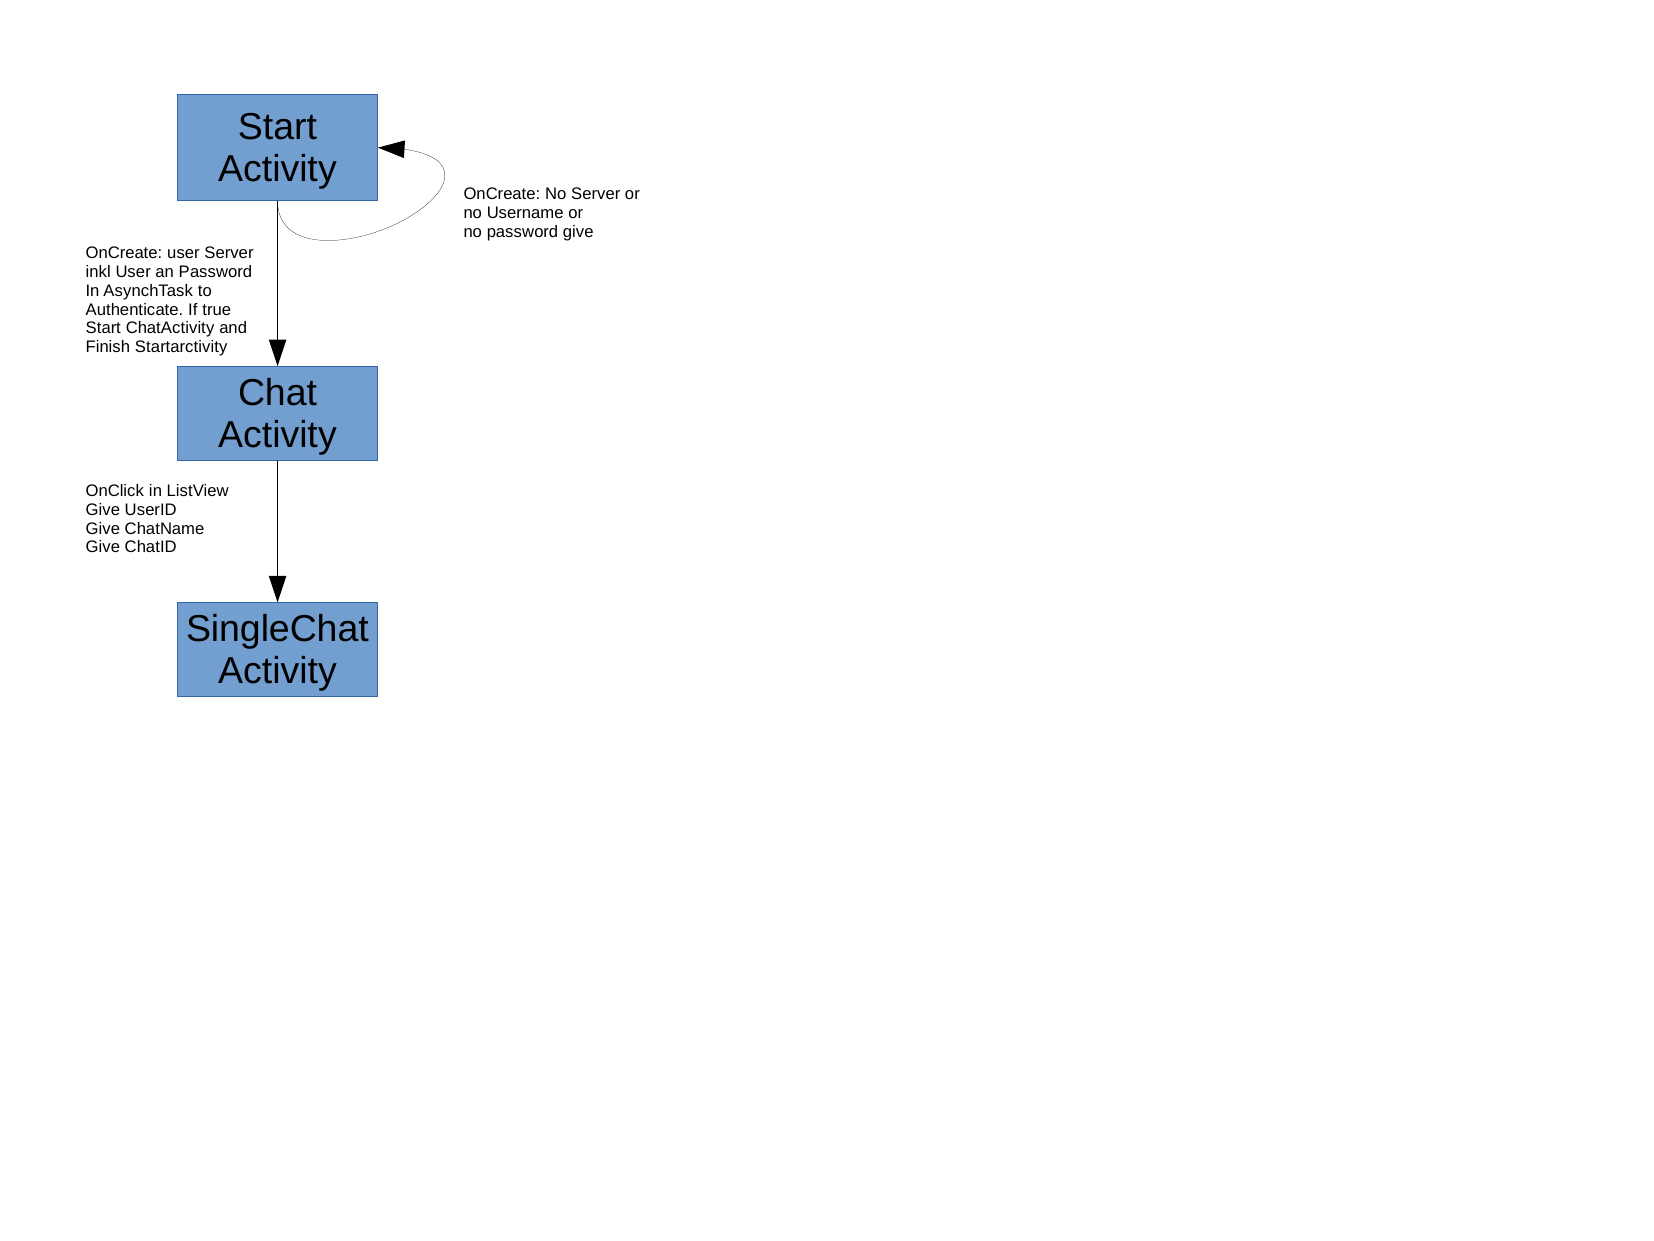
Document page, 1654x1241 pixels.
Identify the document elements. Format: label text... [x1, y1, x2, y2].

text_box SingleChat Activity [177, 602, 378, 697]
text_box OnCreate: user Server inkl User an Password In AsynchTask to Authenticate. If true Start ChatActivity and Finish Startarctivity [70, 236, 274, 366]
text_box Chat Activity [177, 366, 378, 461]
text_box Start Activity [177, 94, 378, 201]
text_box OnCreate: No Server or no Username or no password give [448, 177, 655, 259]
text_box OnClick in ListView Give UserID Give ChatName Give ChatID [70, 474, 244, 565]
